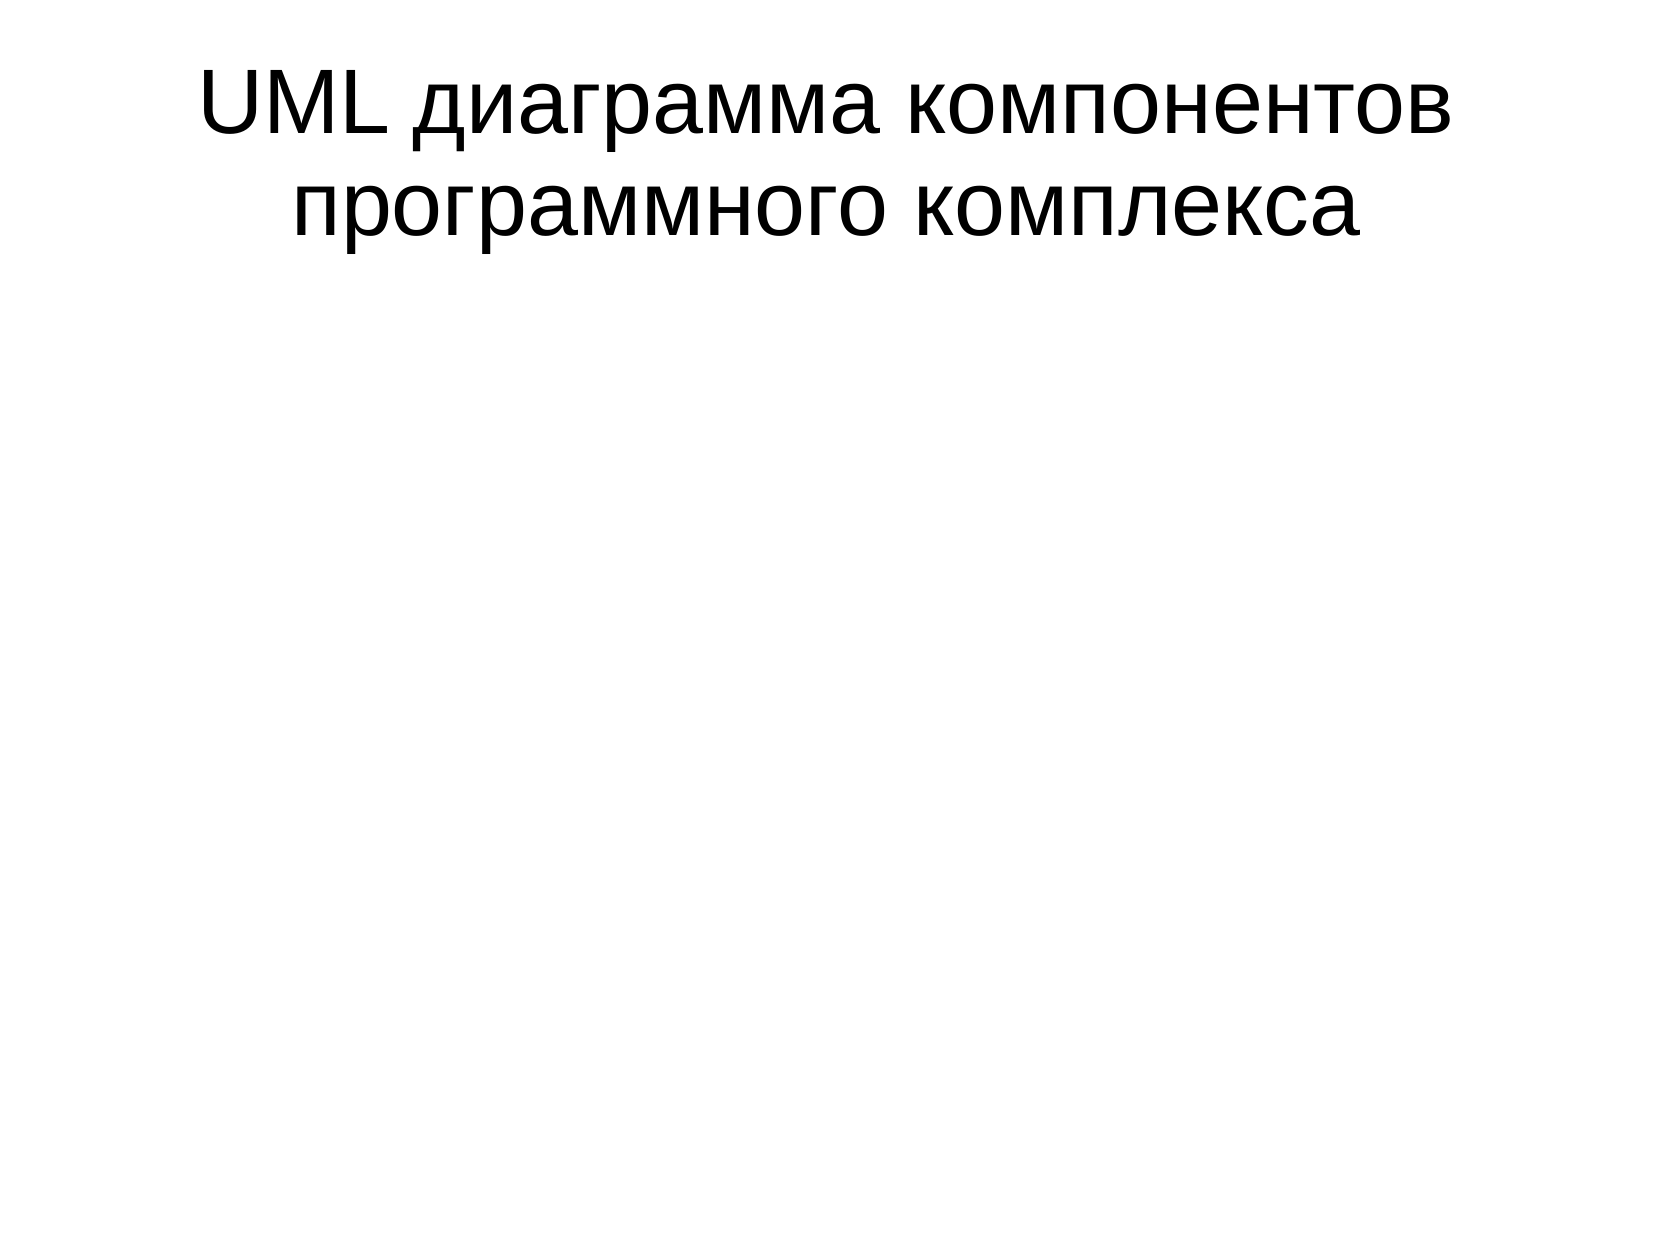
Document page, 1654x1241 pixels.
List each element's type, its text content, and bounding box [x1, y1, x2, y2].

title UML диаграмма компонентов программного комплекса [82, 49, 1571, 257]
